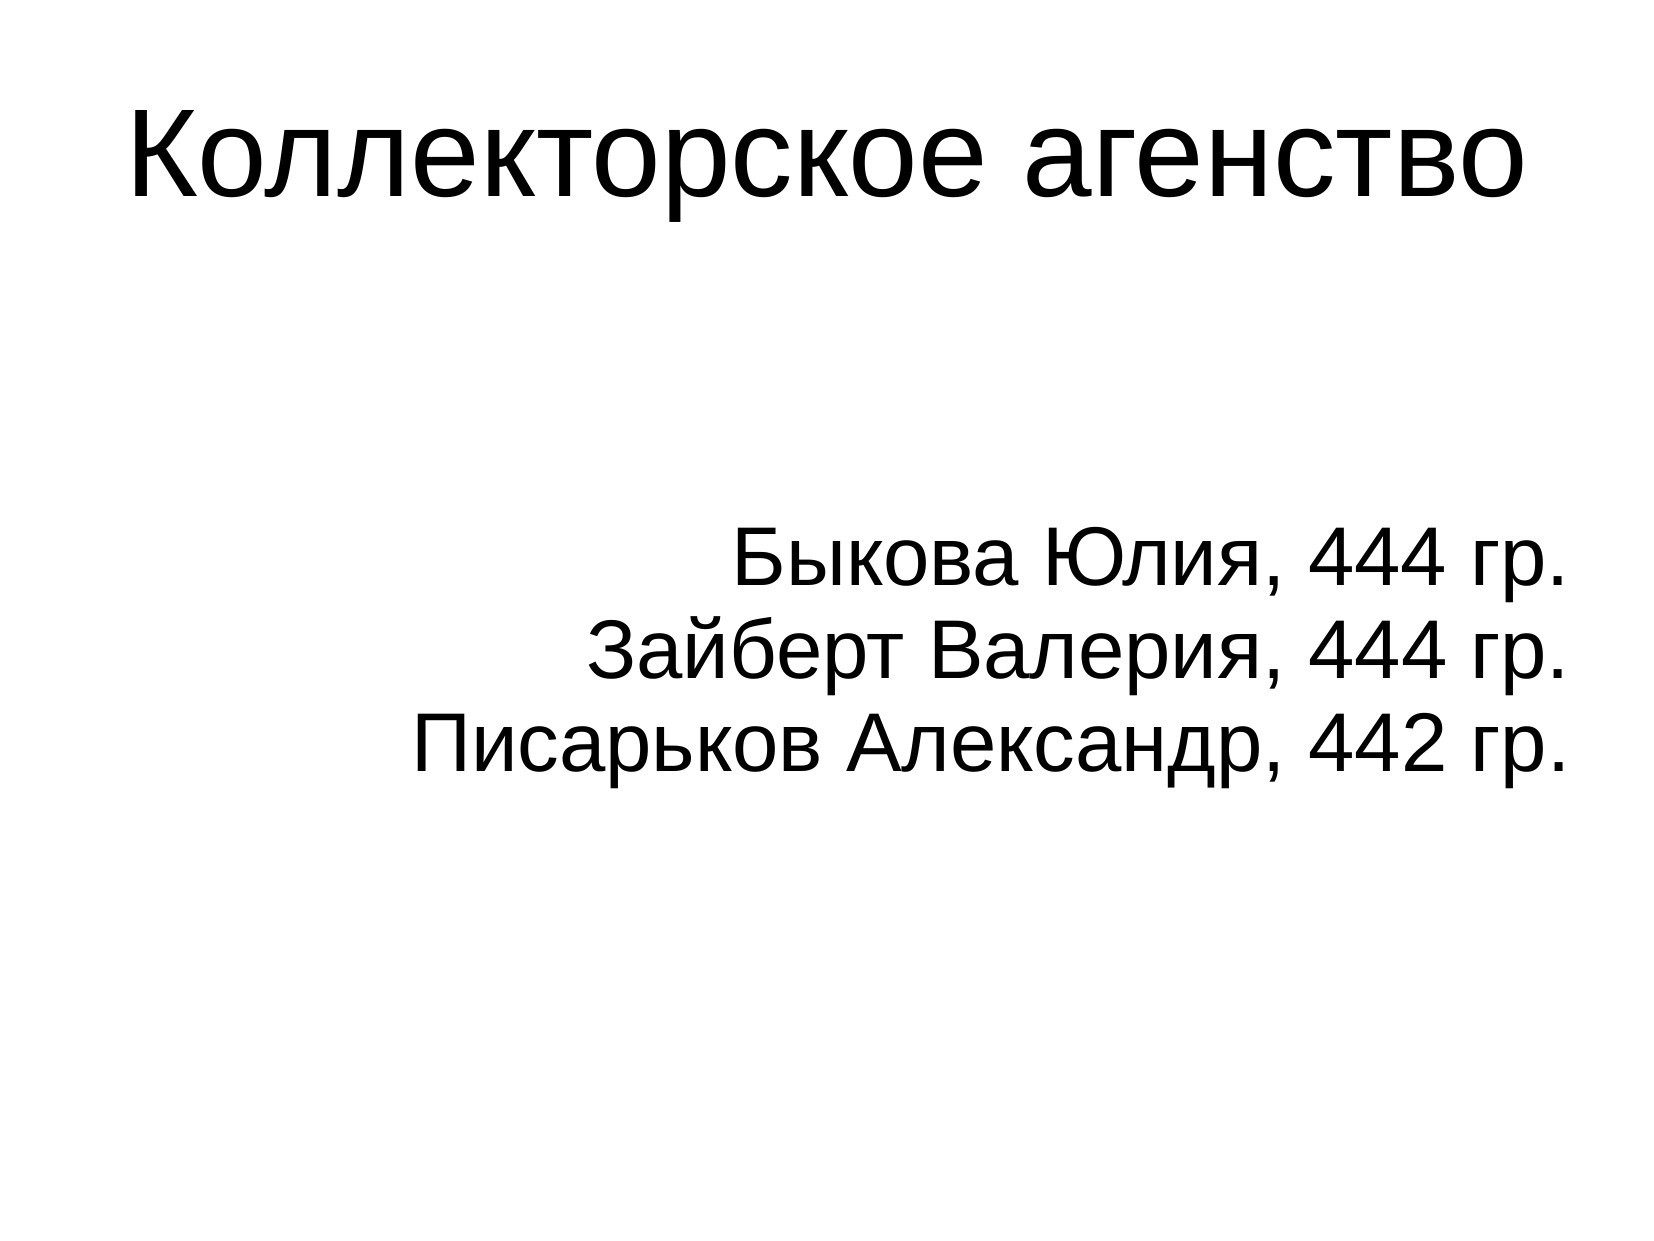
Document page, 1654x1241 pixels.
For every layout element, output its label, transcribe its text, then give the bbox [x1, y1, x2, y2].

title Коллекторское агенство [82, 49, 1571, 257]
subtitle Быкова Юлия, 444 гр. Зайберт Валерия, 444 гр. Писарьков Александр, 442 гр. [82, 290, 1571, 1010]
